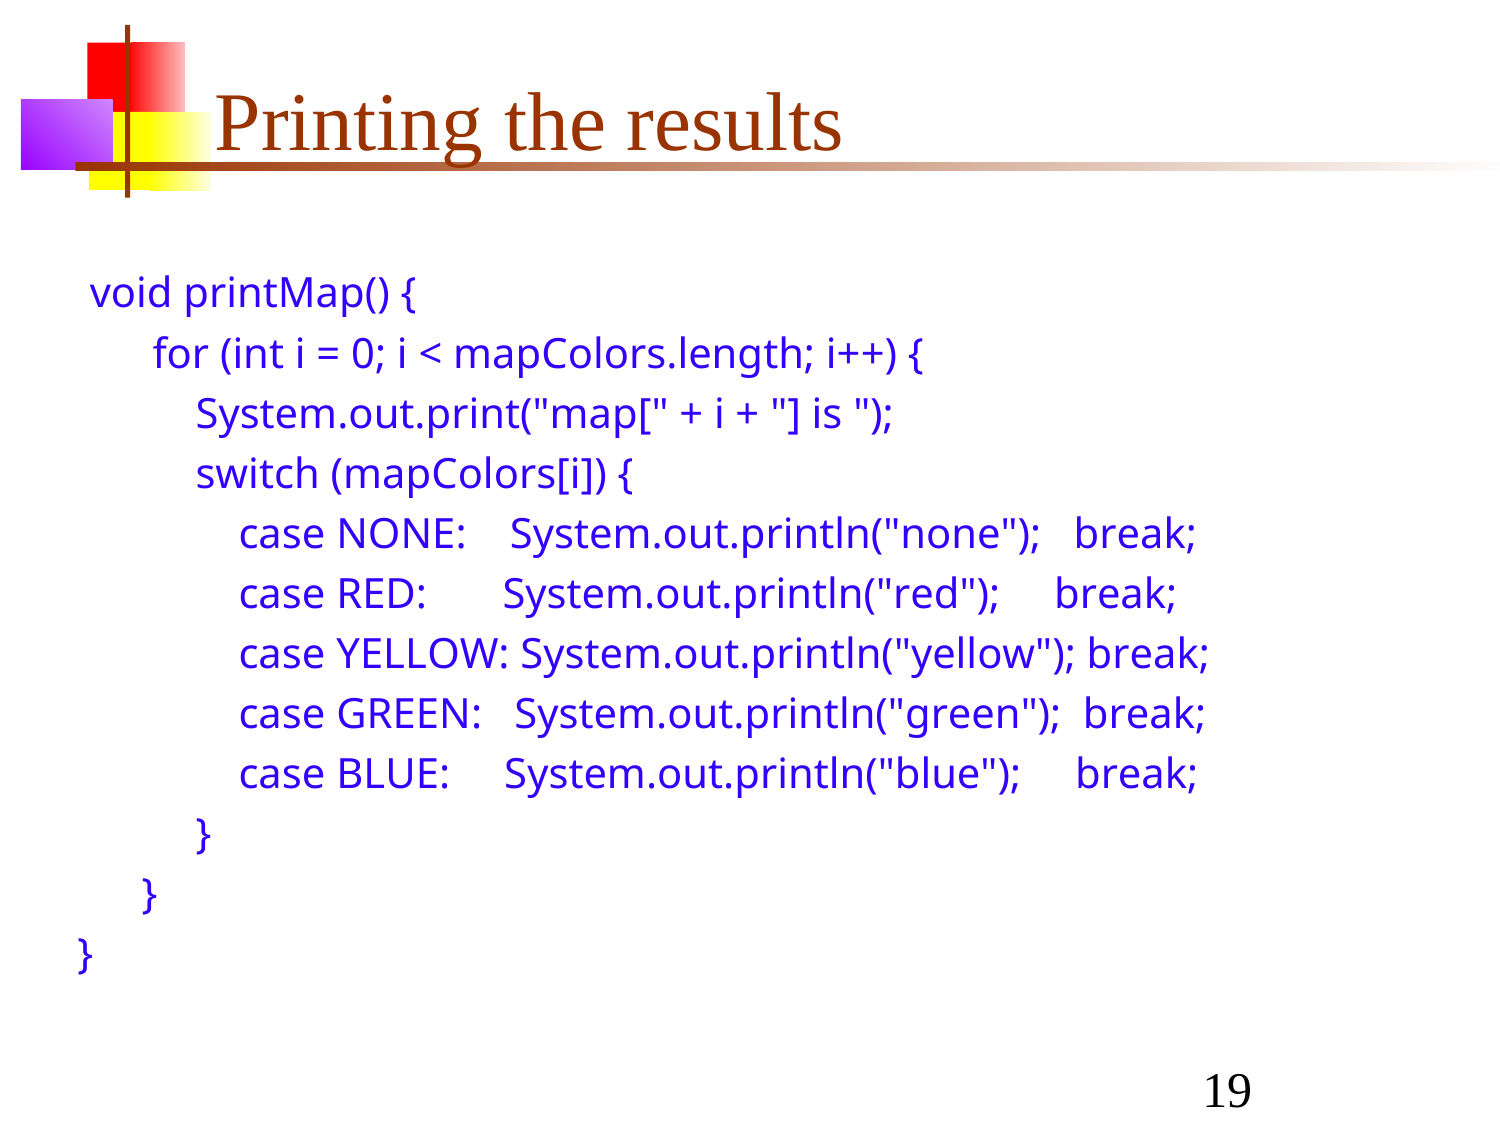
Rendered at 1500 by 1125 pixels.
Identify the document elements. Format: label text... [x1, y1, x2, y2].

title Printing the results [199, 37, 1479, 175]
text_box void printMap() { for (int i = 0; i < mapColors.length; i++) { System.out.print("map[" + i + "] is "); switch (mapColors[i]) { case NONE: System.out.println("none"); break; case RED: System.out.println("red"); break; case YELLOW: System.out.println("yellow"); break; case GREEN: System.out.println("green"); break; case BLUE: System.out.println("blue"); break; } } } [62, 237, 1426, 985]
